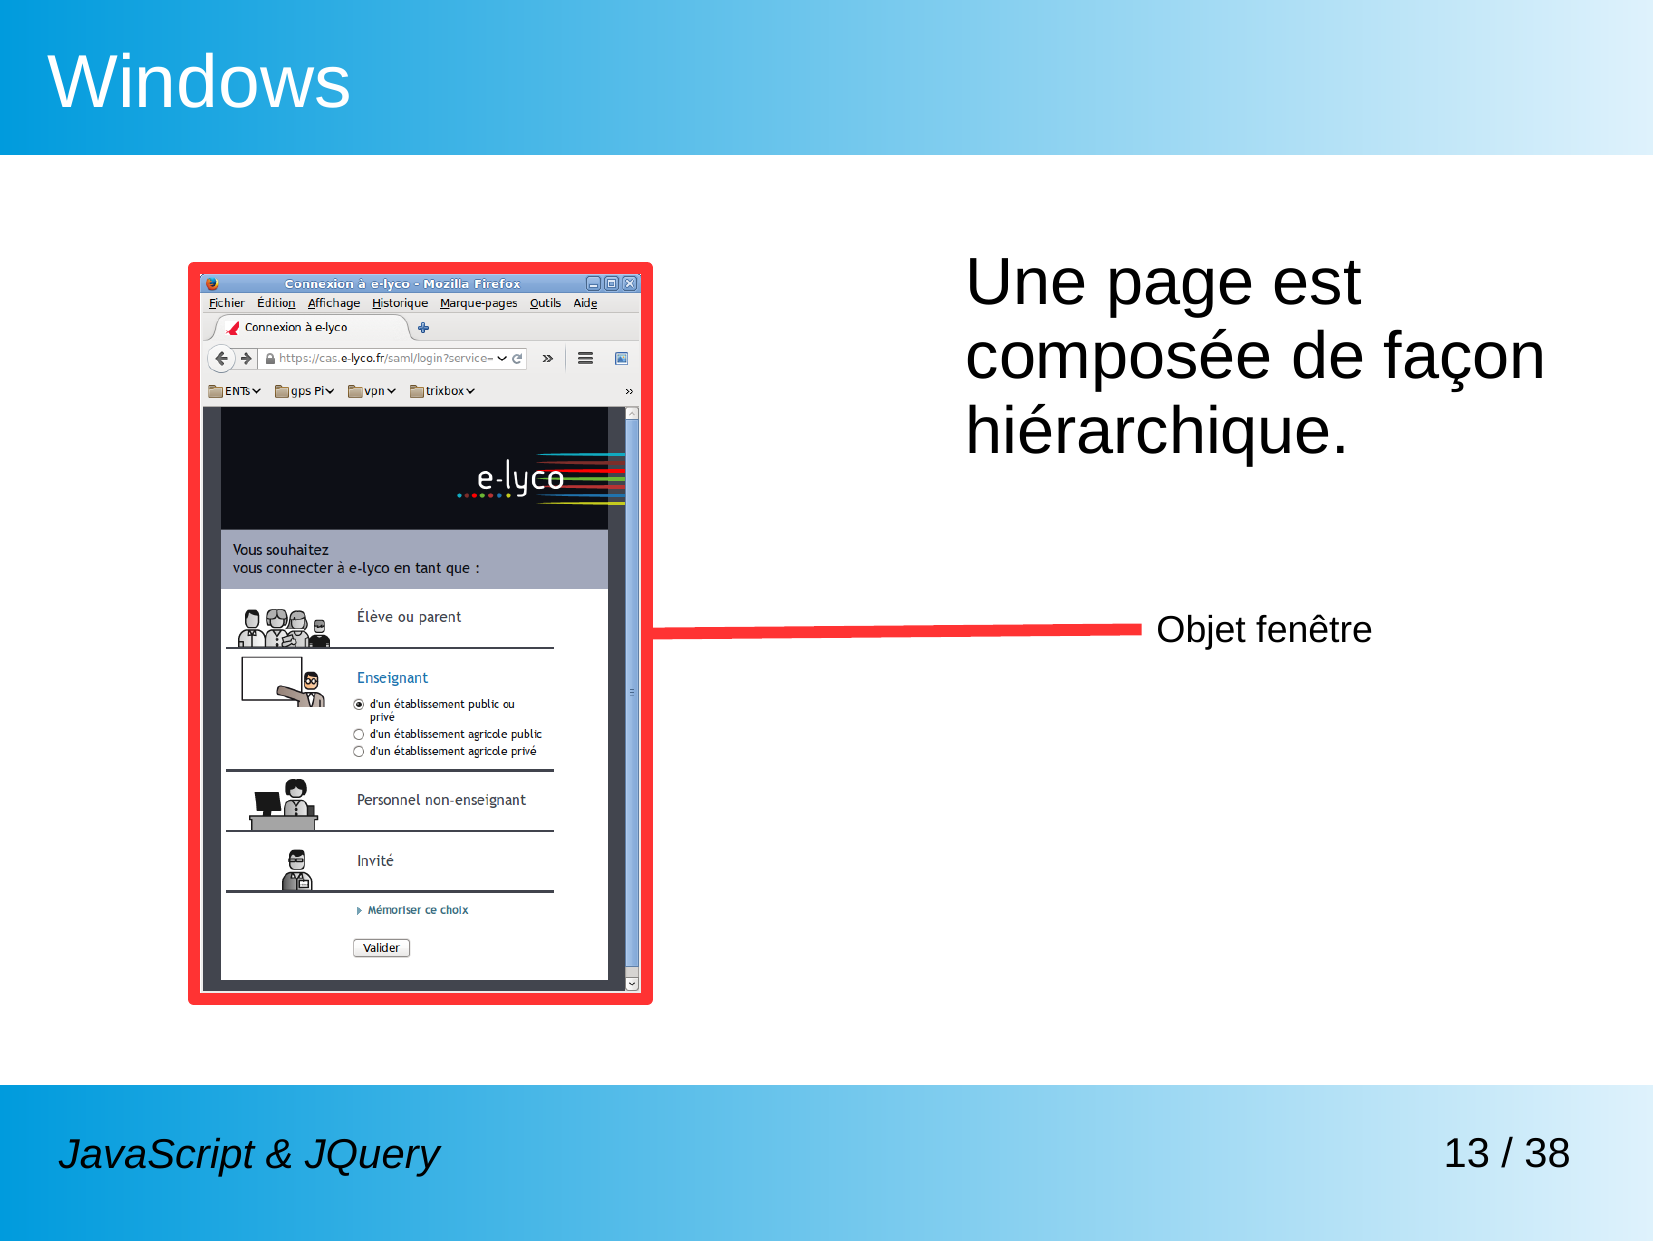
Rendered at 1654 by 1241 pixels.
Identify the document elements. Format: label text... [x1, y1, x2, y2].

text_box Une page est composée de façon hiérarchique. [950, 236, 1601, 476]
title Windows [47, 28, 1536, 134]
text_box Objet fenêtre [1141, 601, 1389, 658]
picture [199, 274, 642, 994]
